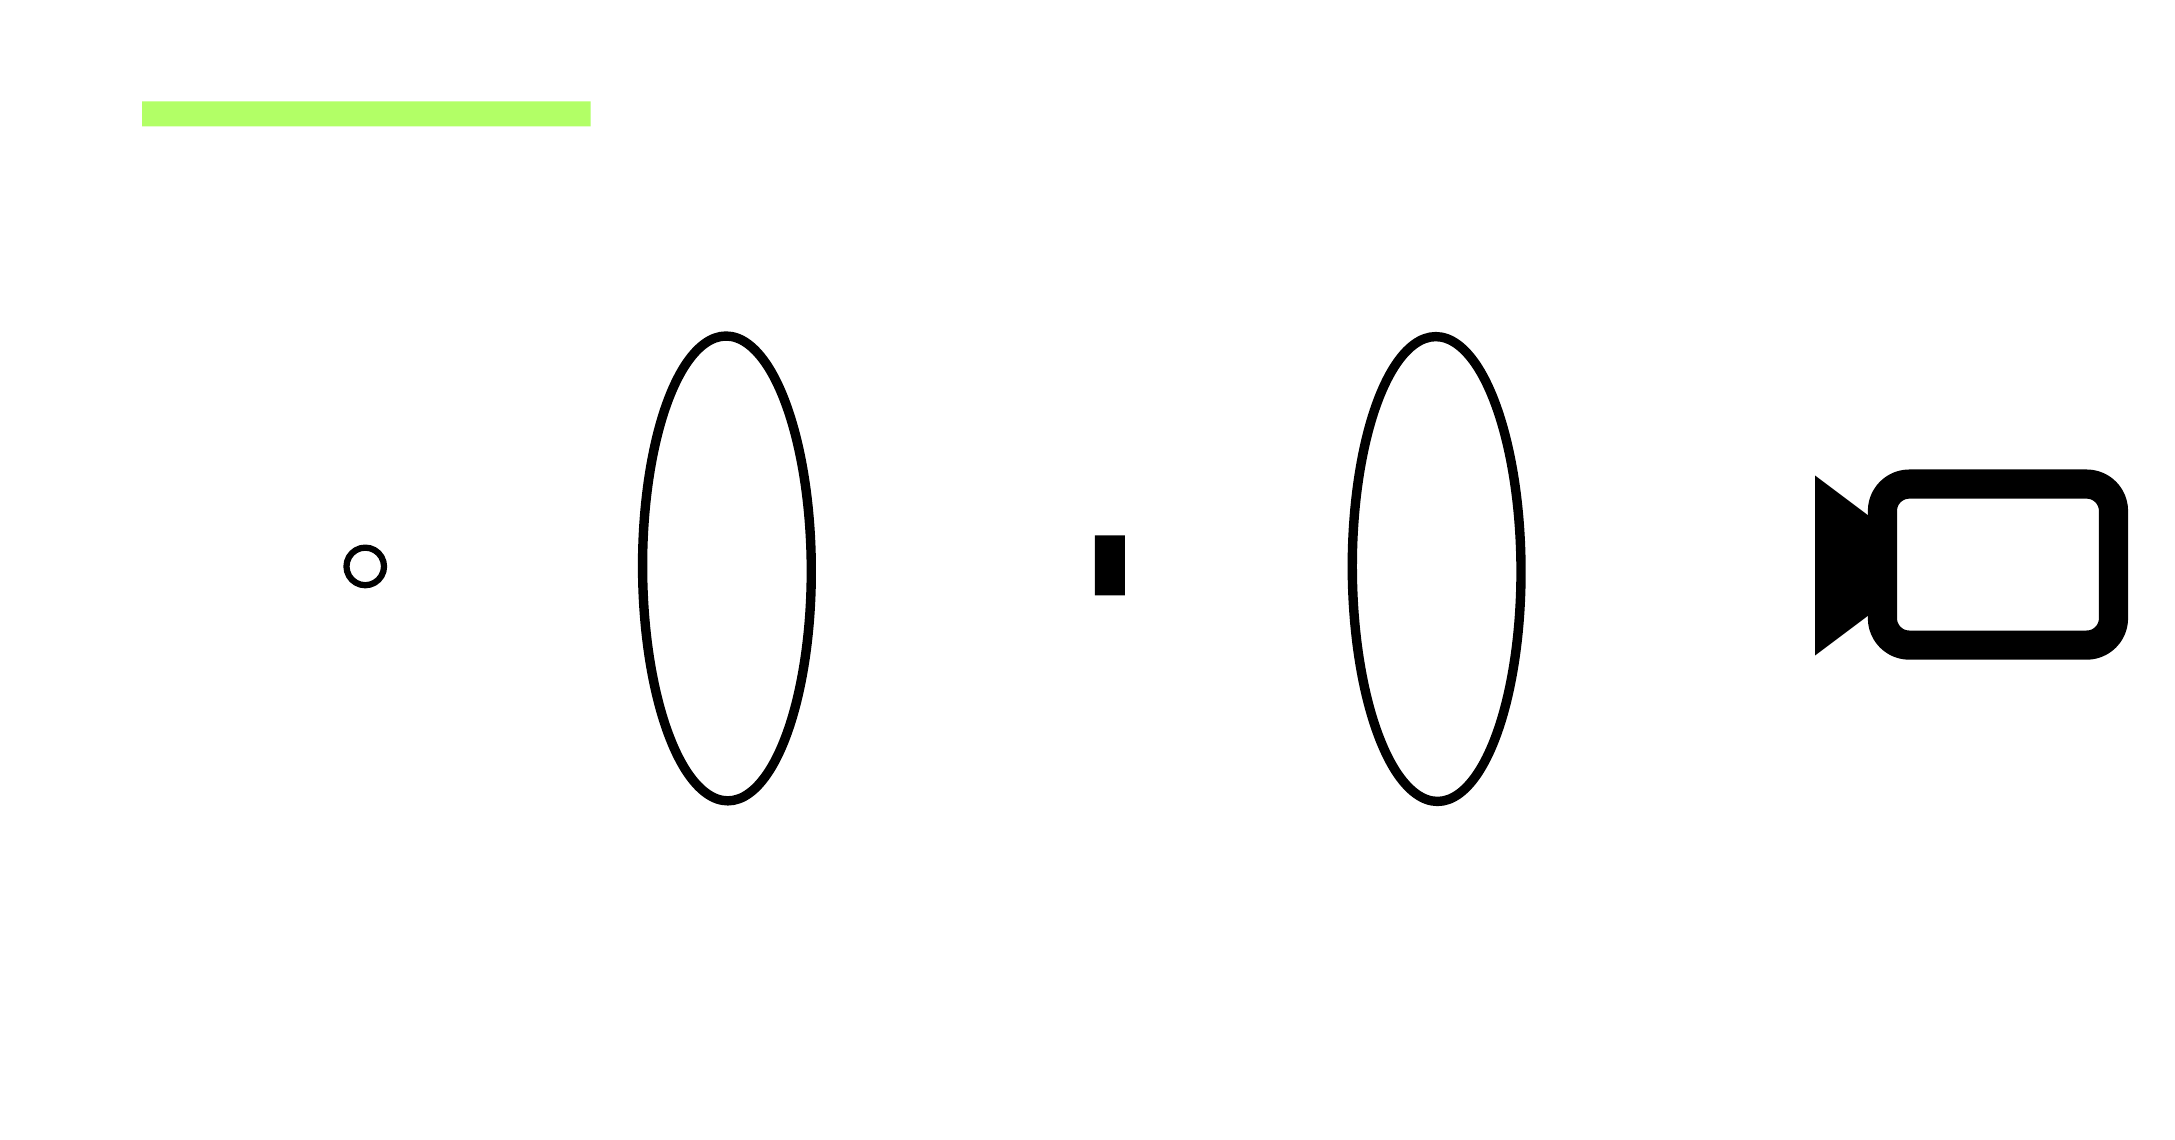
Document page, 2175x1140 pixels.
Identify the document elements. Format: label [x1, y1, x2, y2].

text_box [1882, 484, 2114, 646]
text_box [1094, 535, 1125, 596]
text_box [1815, 475, 1876, 656]
text_box [1352, 336, 1522, 802]
text_box [642, 336, 812, 801]
